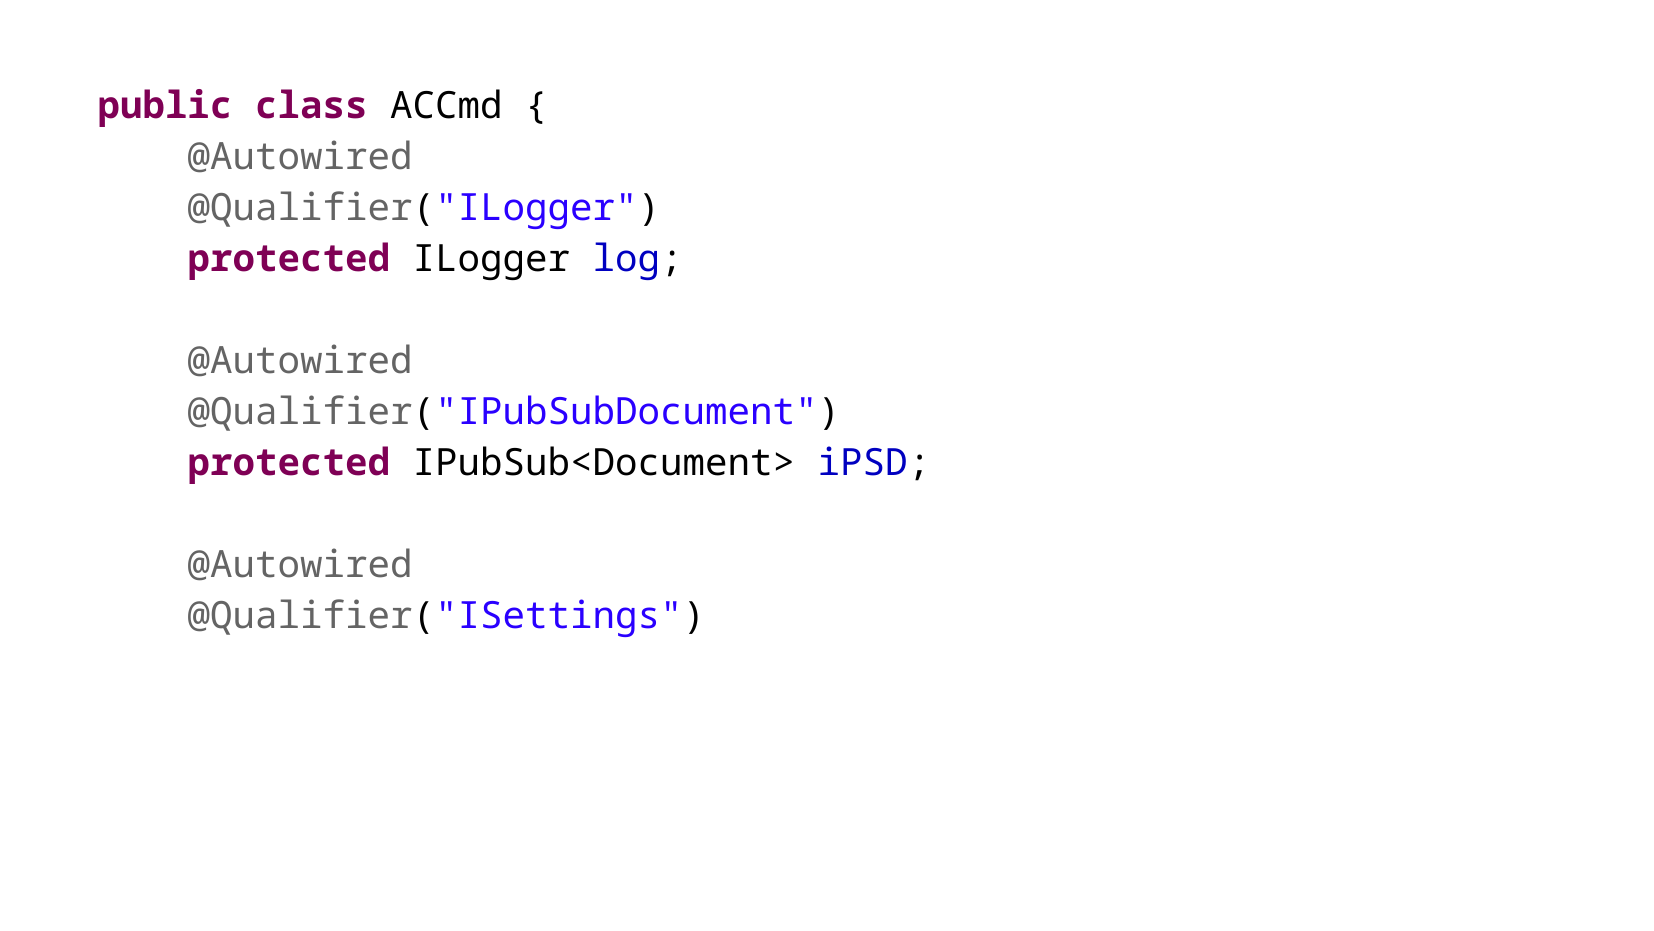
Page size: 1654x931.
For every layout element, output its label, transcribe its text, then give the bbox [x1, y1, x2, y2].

text_box public class ACCmd { @Autowired @Qualifier("ILogger") protected ILogger log; @Autowired @Qualifier("IPubSubDocument") protected IPubSub<Document> iPSD; @Autowired @Qualifier("ISettings") [82, 70, 871, 499]
